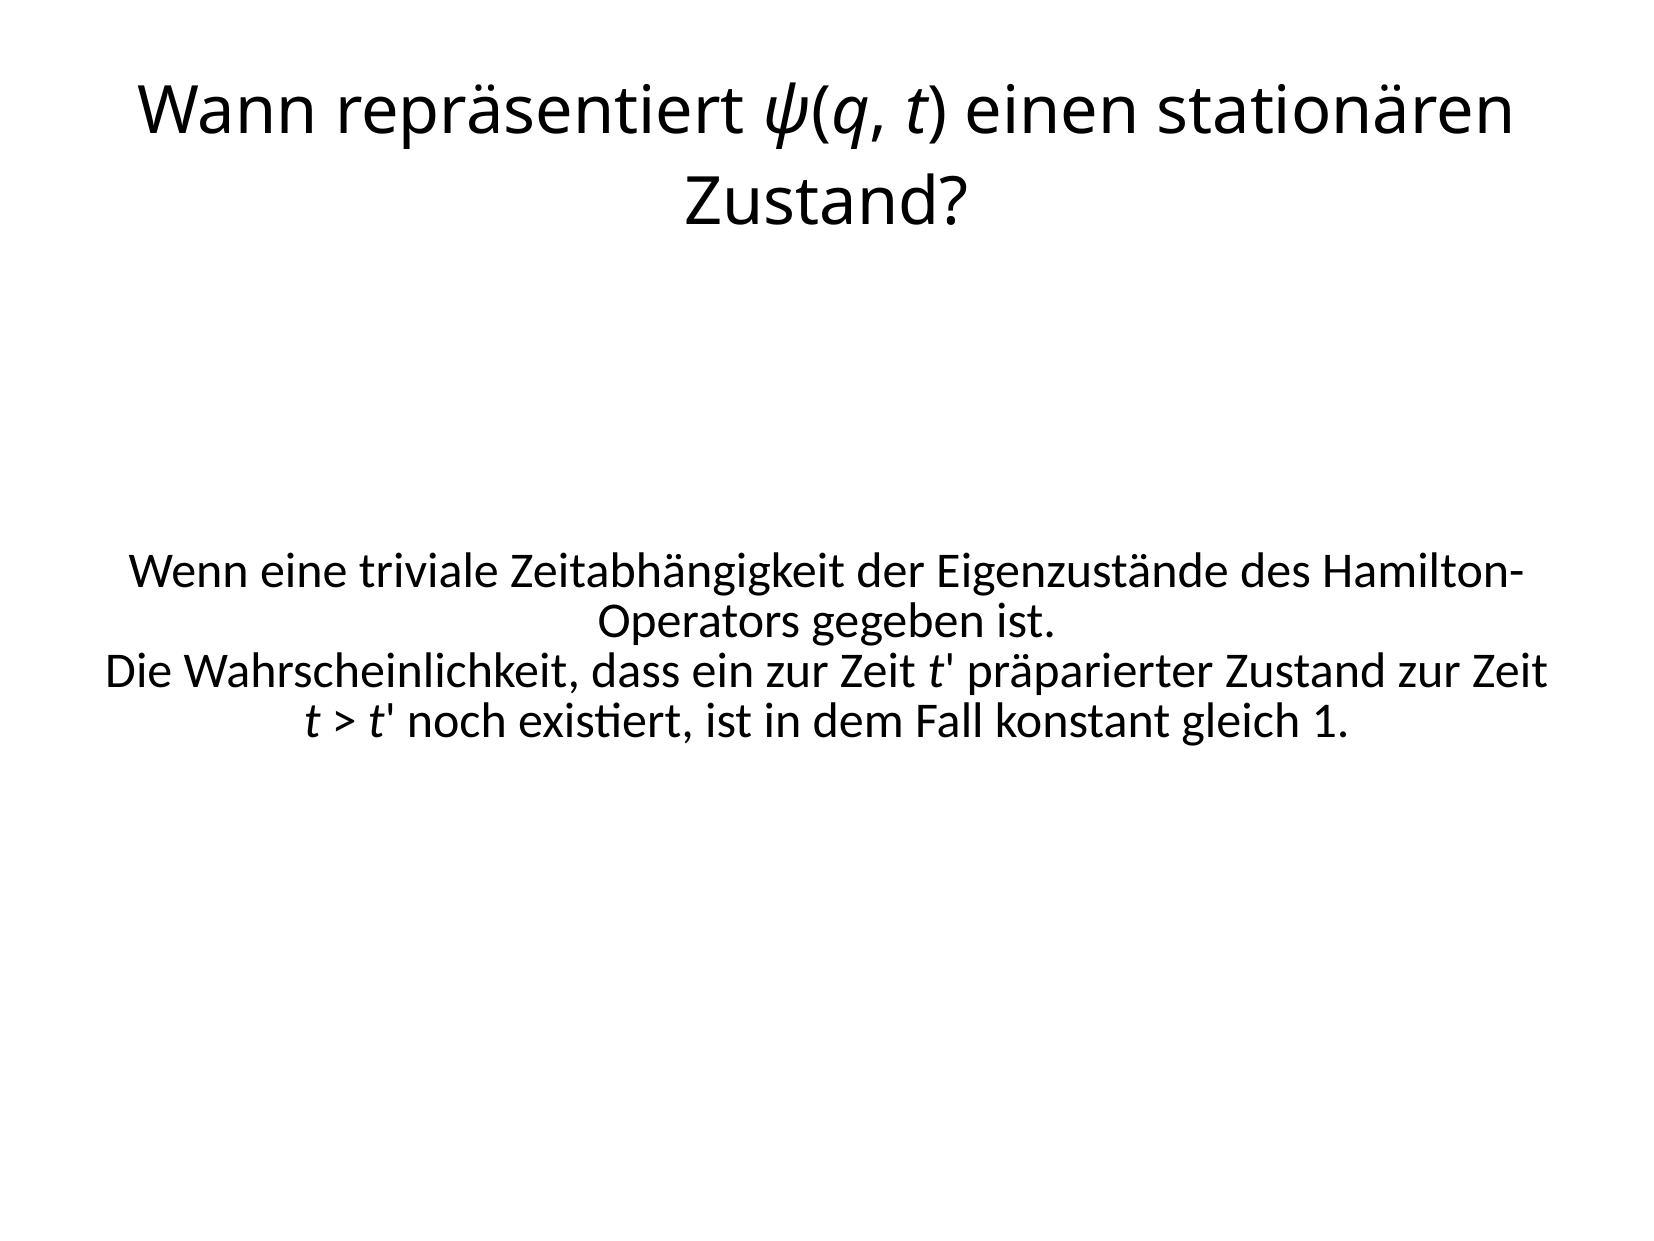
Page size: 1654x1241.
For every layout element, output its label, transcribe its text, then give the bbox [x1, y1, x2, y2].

title Wann repräsentiert ψ(q, t) einen stationären Zustand? [82, 49, 1571, 257]
subtitle Wenn eine triviale Zeitabhängigkeit der Eigenzustände des Hamilton-Operators gegeben ist. Die Wahrscheinlichkeit, dass ein zur Zeit t' präparierter Zustand zur Zeit t > t' noch existiert, ist in dem Fall konstant gleich 1. [82, 290, 1571, 1010]
